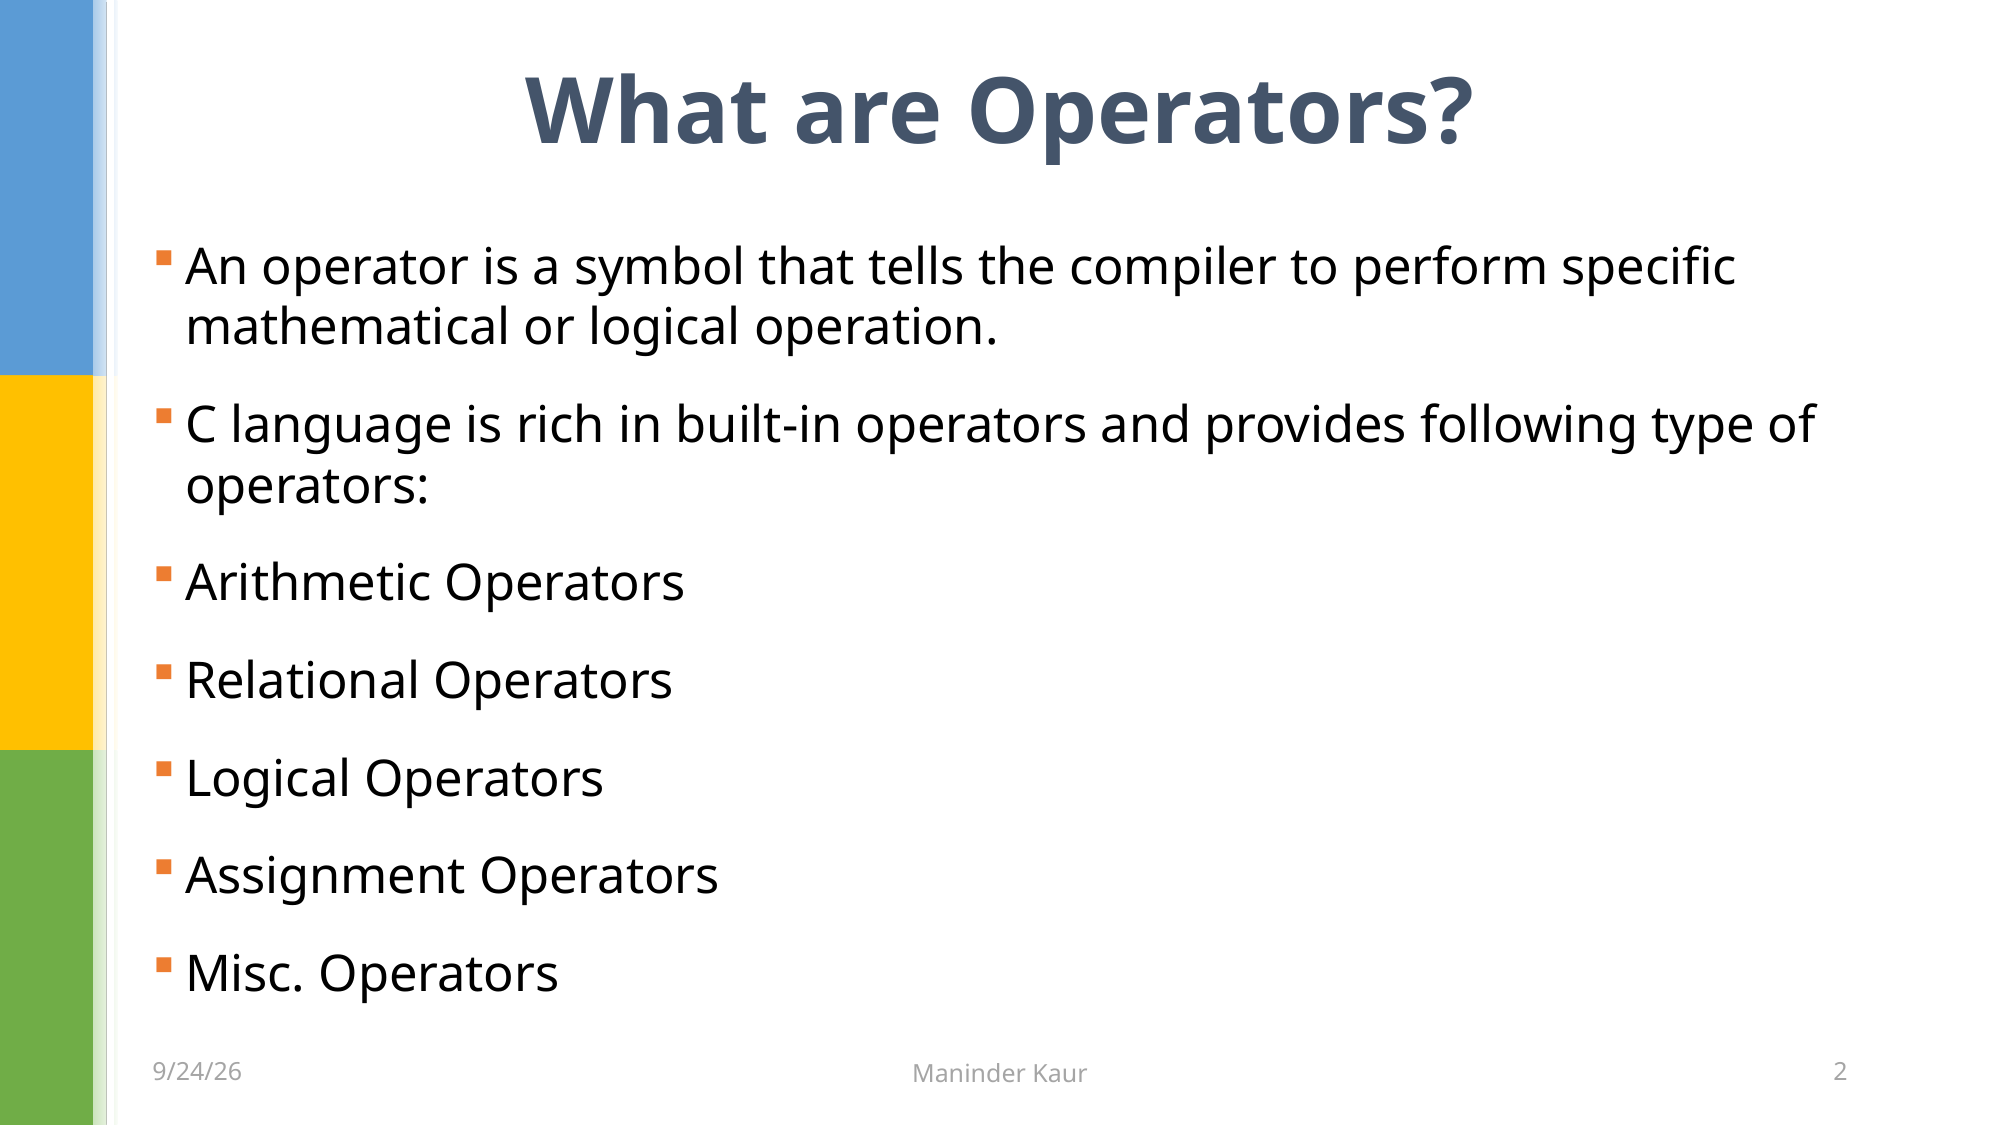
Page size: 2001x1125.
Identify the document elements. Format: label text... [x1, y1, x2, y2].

slide_number 1/21/15 [137, 1042, 675, 1103]
slide_number <number> [1325, 1042, 1863, 1103]
footer Maninder Kaur [762, 1042, 1238, 1103]
title What are Operators? [137, 25, 1863, 190]
list An operator is a symbol that tells the compiler to perform specific mathematical or logical operation. C language is rich in built-in operators and provides following type of operators: Arithmetic Operators Relational Operators Logical Operators Assignment Operators Misc. Operators [137, 226, 1863, 1014]
